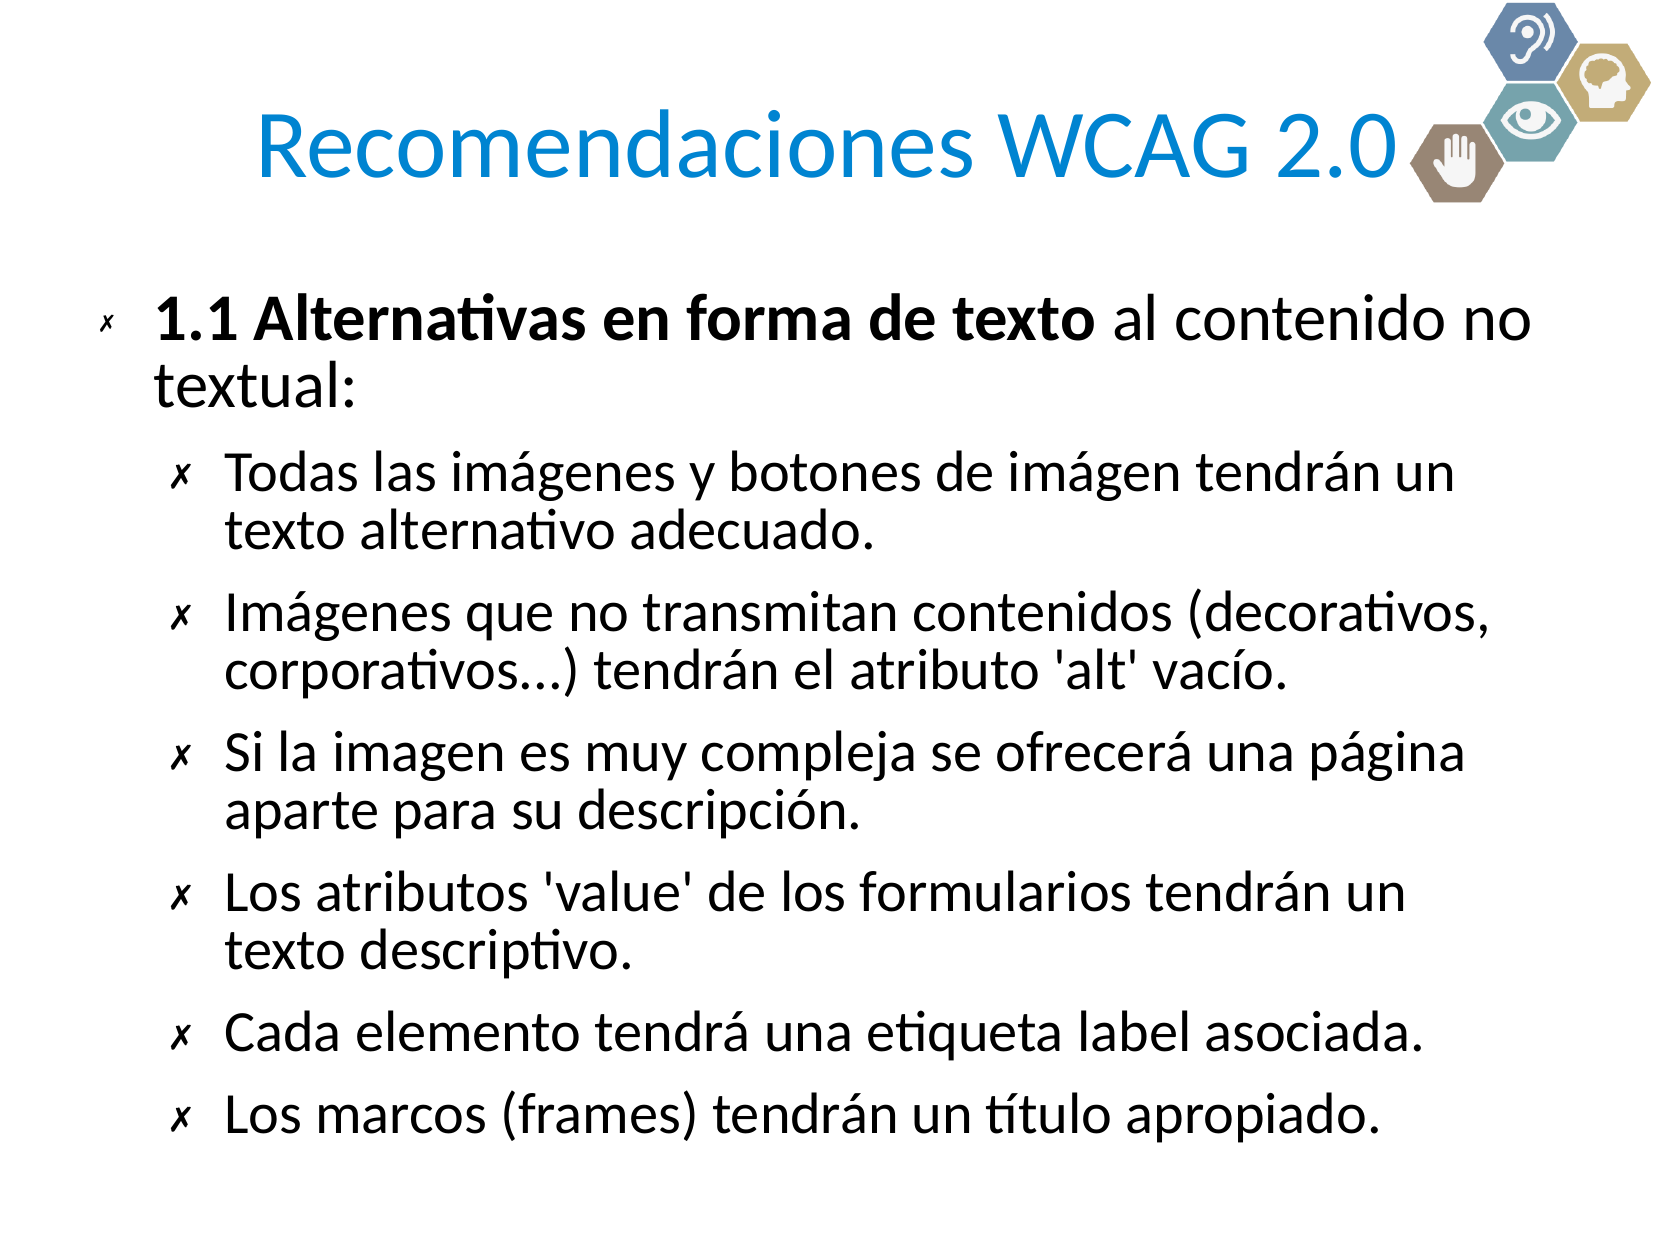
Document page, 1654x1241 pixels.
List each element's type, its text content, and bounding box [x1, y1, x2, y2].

picture [1405, 0, 1654, 206]
title Recomendaciones WCAG 2.0 [82, 49, 1571, 257]
list 1.1 Alternativas en forma de texto al contenido no textual: Todas las imágenes y botones de imágen tendrán un texto alternativo adecuado. Imágenes que no transmitan contenidos (decorativos, corporativos...) tendrán el atributo 'alt' vacío. Si la imagen es muy compleja se ofrecerá una página aparte para su descripción. Los atributos 'value' de los formularios tendrán un texto descriptivo. Cada elemento tendrá una etiqueta label asociada. Los marcos (frames) tendrán un título apropiado. [82, 290, 1538, 1150]
